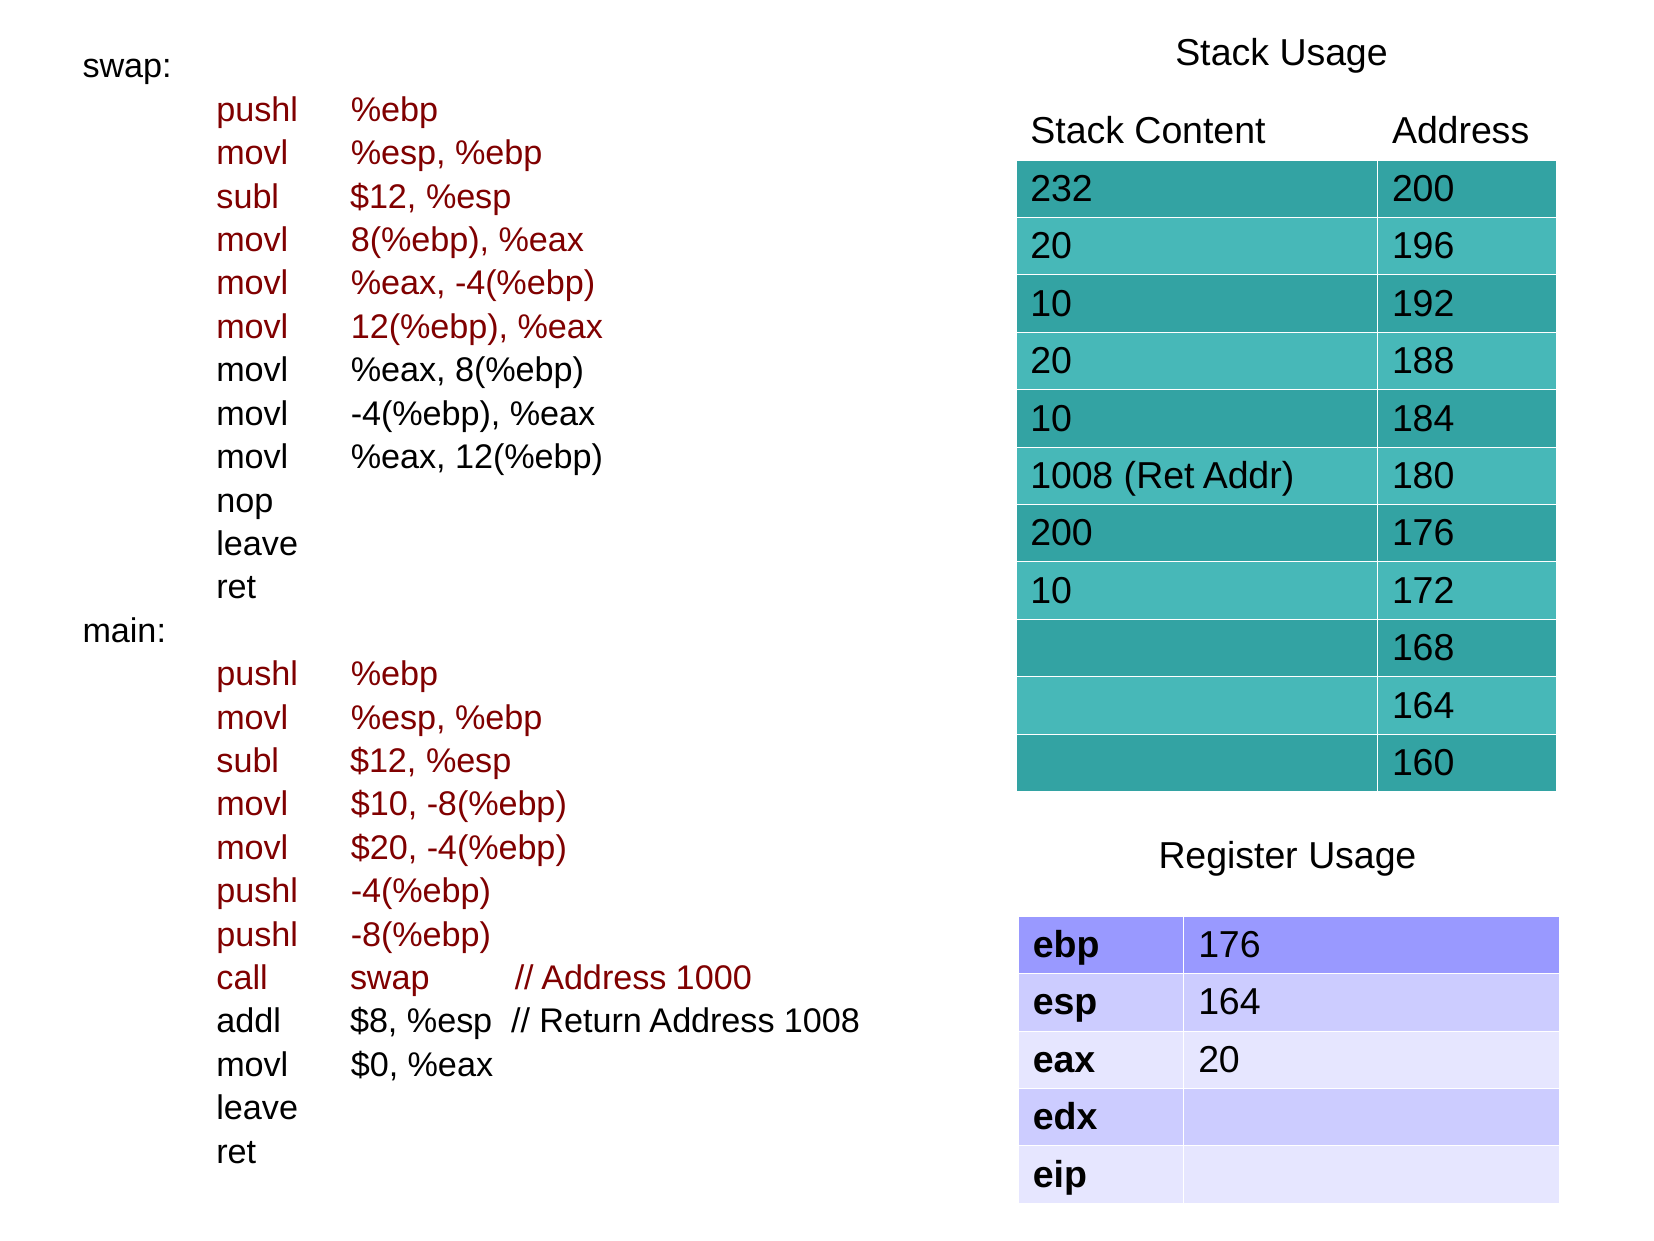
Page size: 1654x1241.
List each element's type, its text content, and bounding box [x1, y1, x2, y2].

table_cell 164 [1378, 677, 1556, 734]
text_box Register Usage [1015, 826, 1560, 884]
table_cell 160 [1378, 735, 1556, 791]
table_cell [1184, 1089, 1559, 1145]
table_cell [1184, 1146, 1559, 1203]
table_cell 168 [1378, 620, 1556, 676]
table_cell 180 [1378, 448, 1556, 504]
table_header ebp [1019, 917, 1183, 973]
table_header Address [1378, 103, 1556, 160]
table_cell 10 [1017, 390, 1377, 447]
table_cell 196 [1378, 218, 1556, 274]
table_cell 200 [1378, 161, 1556, 217]
table_cell eax [1019, 1032, 1183, 1088]
table_cell 184 [1378, 390, 1556, 447]
table_cell 10 [1017, 562, 1377, 619]
list swap: pushl %ebp movl %esp, %ebp subl $12, %esp movl 8(%ebp), %eax movl %eax, -4(%ebp) movl 12(%ebp), %eax movl %eax, 8(%ebp) movl -4(%ebp), %eax movl %eax, 12(%ebp) nop leave ret main: pushl %ebp movl %esp, %ebp subl $12, %esp movl $10, -8(%ebp) movl $20, -4(%ebp) pushl -4(%ebp) pushl -8(%ebp) call swap // Address 1000 addl $8, %esp // Return Address 1008 movl $0, %eax leave ret [82, 47, 969, 1182]
table_cell 192 [1378, 275, 1556, 332]
table_cell 200 [1017, 505, 1377, 561]
table_cell 188 [1378, 333, 1556, 389]
table_cell [1017, 677, 1377, 734]
table_cell 20 [1184, 1032, 1559, 1088]
table_cell 1008 (Ret Addr) [1017, 448, 1377, 504]
table_cell [1017, 735, 1377, 791]
table_cell 10 [1017, 275, 1377, 332]
table_cell 20 [1017, 218, 1377, 274]
table_header Stack Content [1017, 103, 1377, 160]
table_cell 164 [1184, 974, 1559, 1031]
table_cell edx [1019, 1089, 1183, 1145]
text_box Stack Usage [1009, 23, 1554, 81]
table_cell [1017, 620, 1377, 676]
table_cell 232 [1017, 161, 1377, 217]
table_cell 20 [1017, 333, 1377, 389]
table_cell 176 [1378, 505, 1556, 561]
table_cell eip [1019, 1146, 1183, 1203]
table_header 176 [1184, 917, 1559, 973]
table_cell 172 [1378, 562, 1556, 619]
table_cell esp [1019, 974, 1183, 1031]
